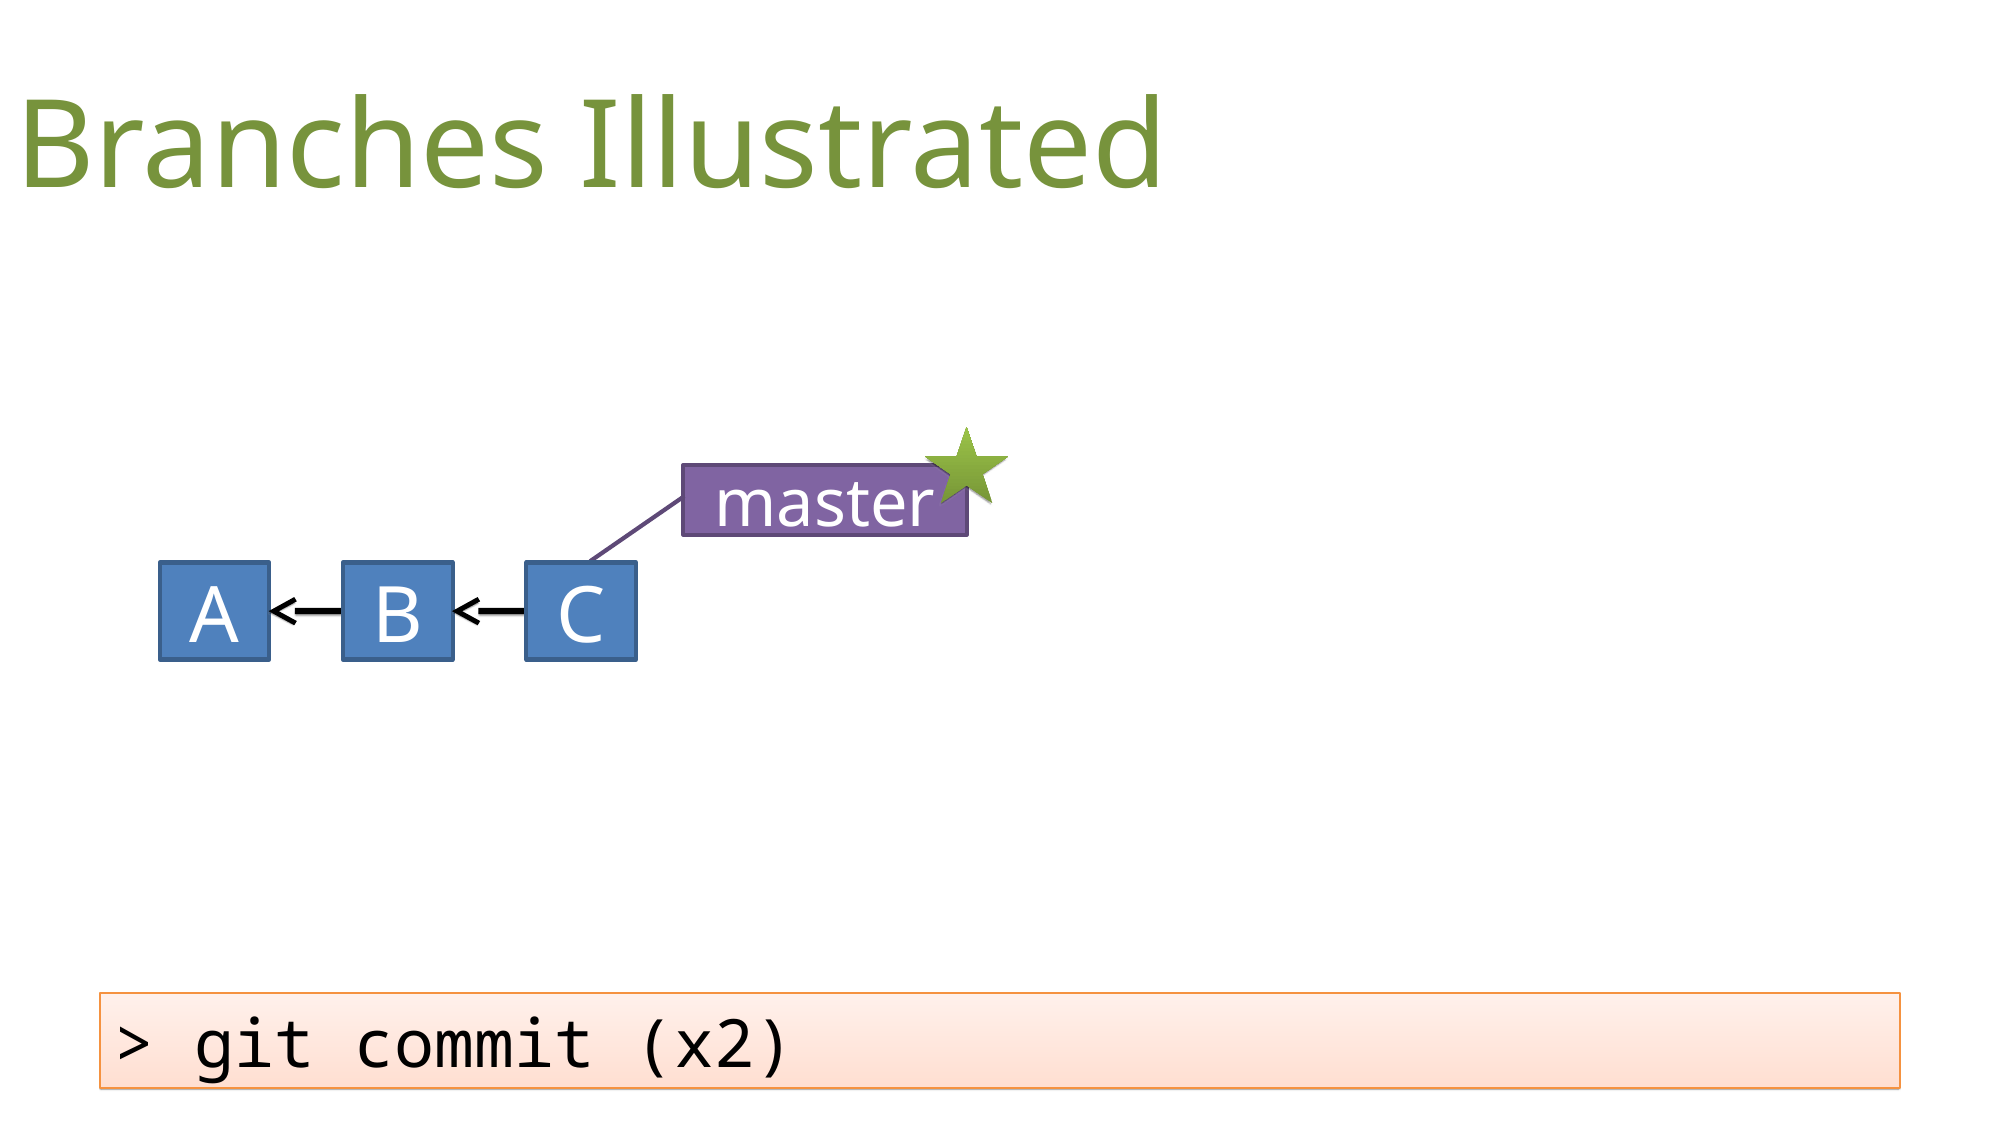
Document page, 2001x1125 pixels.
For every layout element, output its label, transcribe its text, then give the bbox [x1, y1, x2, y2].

text_box B [342, 562, 453, 660]
text_box master [683, 465, 967, 535]
text_box C [526, 562, 637, 660]
text_box [924, 427, 1009, 504]
text_box > git commit (x2) [99, 993, 1900, 1088]
title Branches Illustrated [0, 45, 1800, 233]
text_box A [159, 562, 270, 660]
